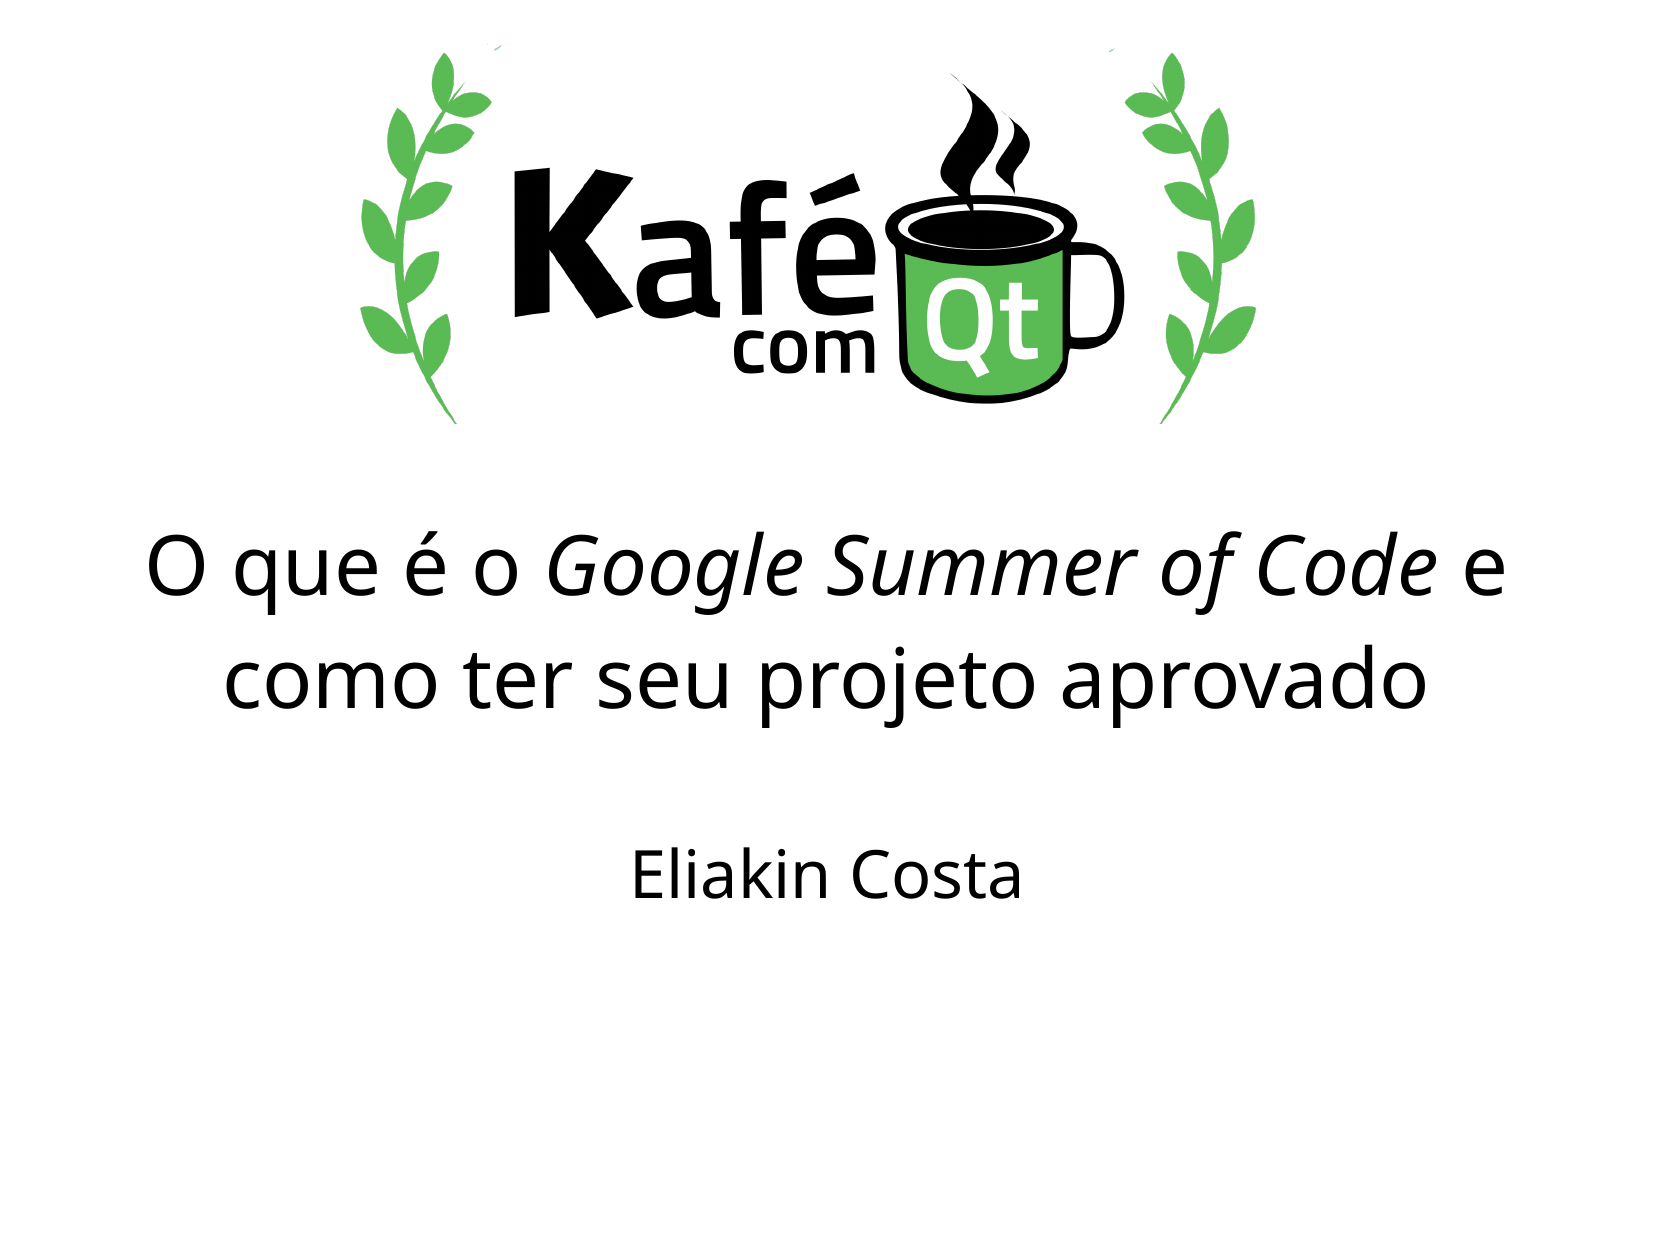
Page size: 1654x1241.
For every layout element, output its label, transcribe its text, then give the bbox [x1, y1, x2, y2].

picture [360, 44, 1256, 424]
text_box O que é o Google Summer of Code e como ter seu projeto aprovado [82, 519, 1571, 720]
text_box Eliakin Costa [83, 850, 1572, 1207]
